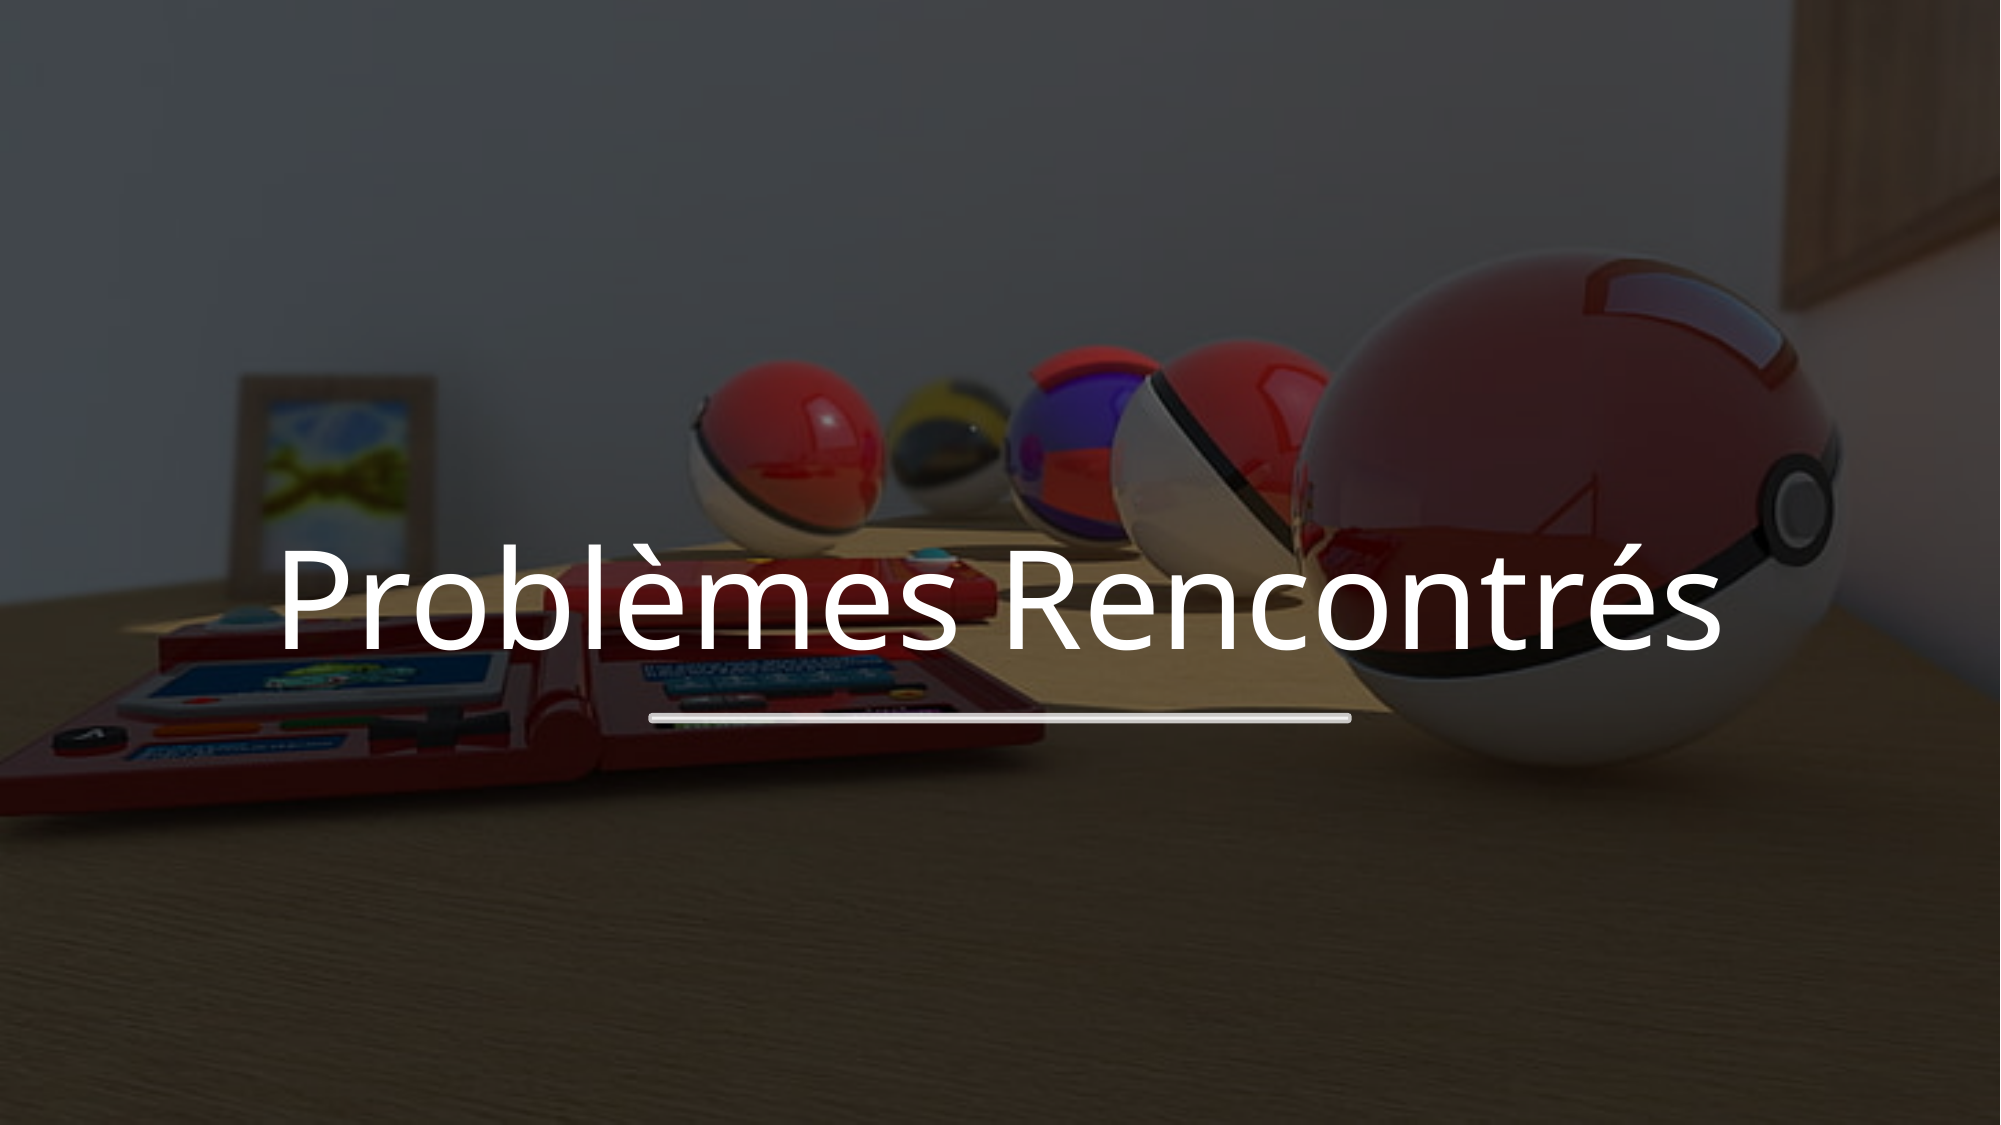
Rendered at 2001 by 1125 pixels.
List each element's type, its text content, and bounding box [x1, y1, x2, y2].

title Problèmes Rencontrés [249, 184, 1750, 687]
picture [0, 0, 2000, 1125]
